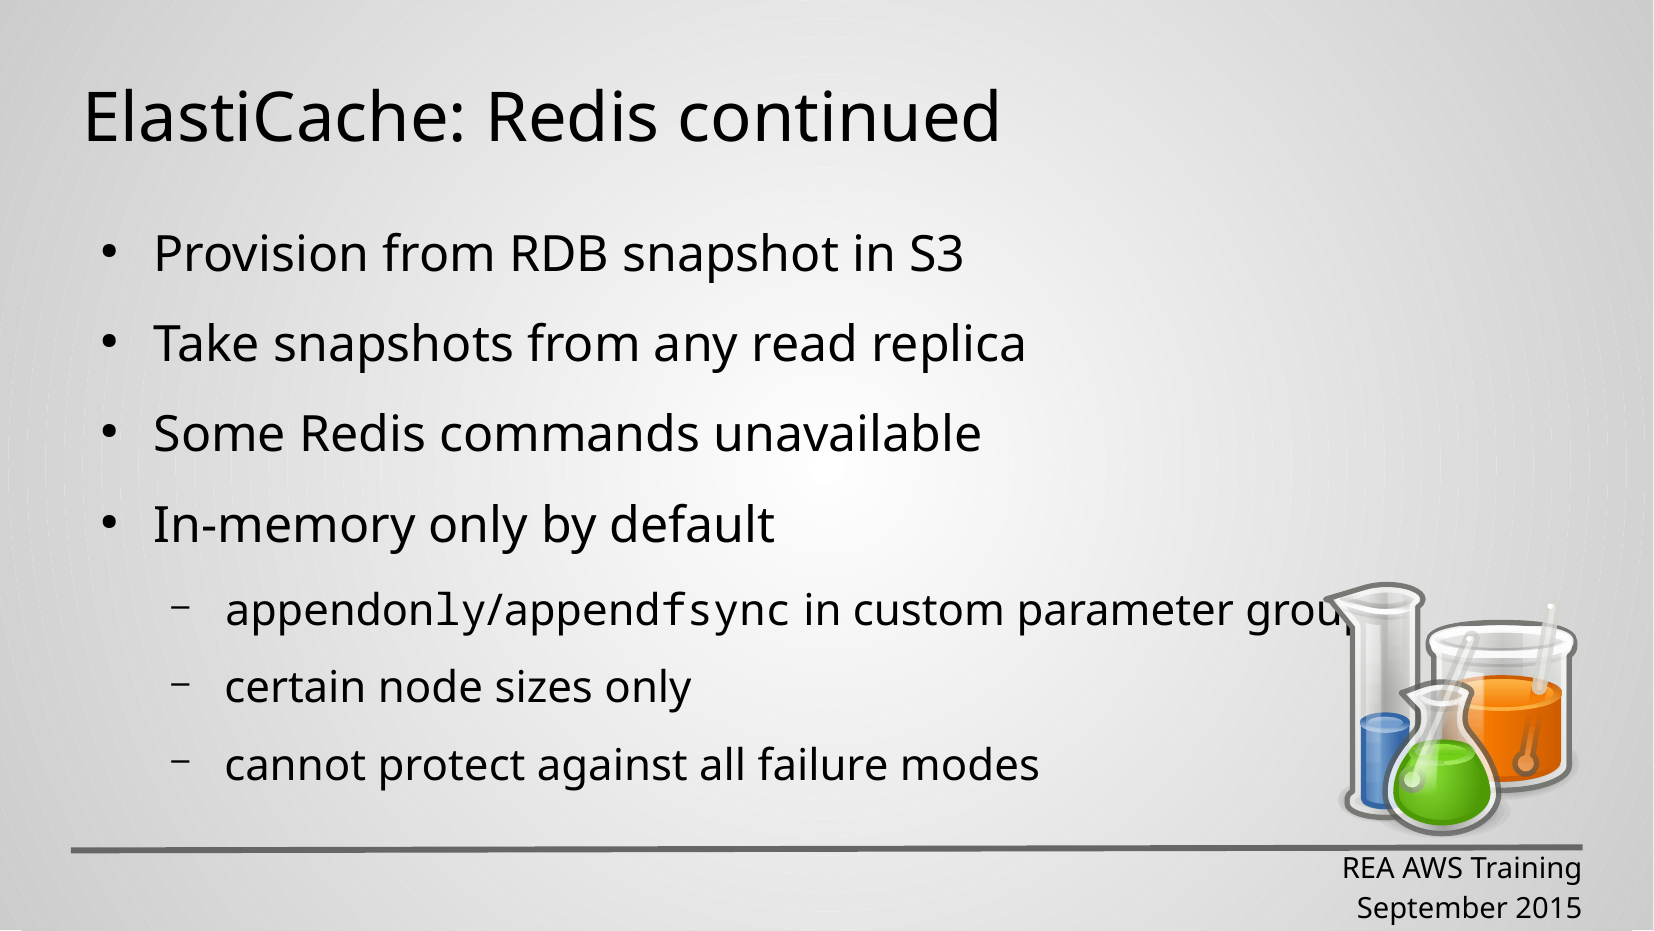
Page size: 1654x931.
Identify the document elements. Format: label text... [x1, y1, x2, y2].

list Provision from RDB snapshot in S3 Take snapshots from any read replica Some Redis commands unavailable In-memory only by default appendonly/appendfsync in custom parameter group certain node sizes only cannot protect against all failure modes [82, 217, 1571, 827]
picture [1322, 581, 1583, 842]
title ElastiCache: Redis continued [82, 37, 1571, 193]
